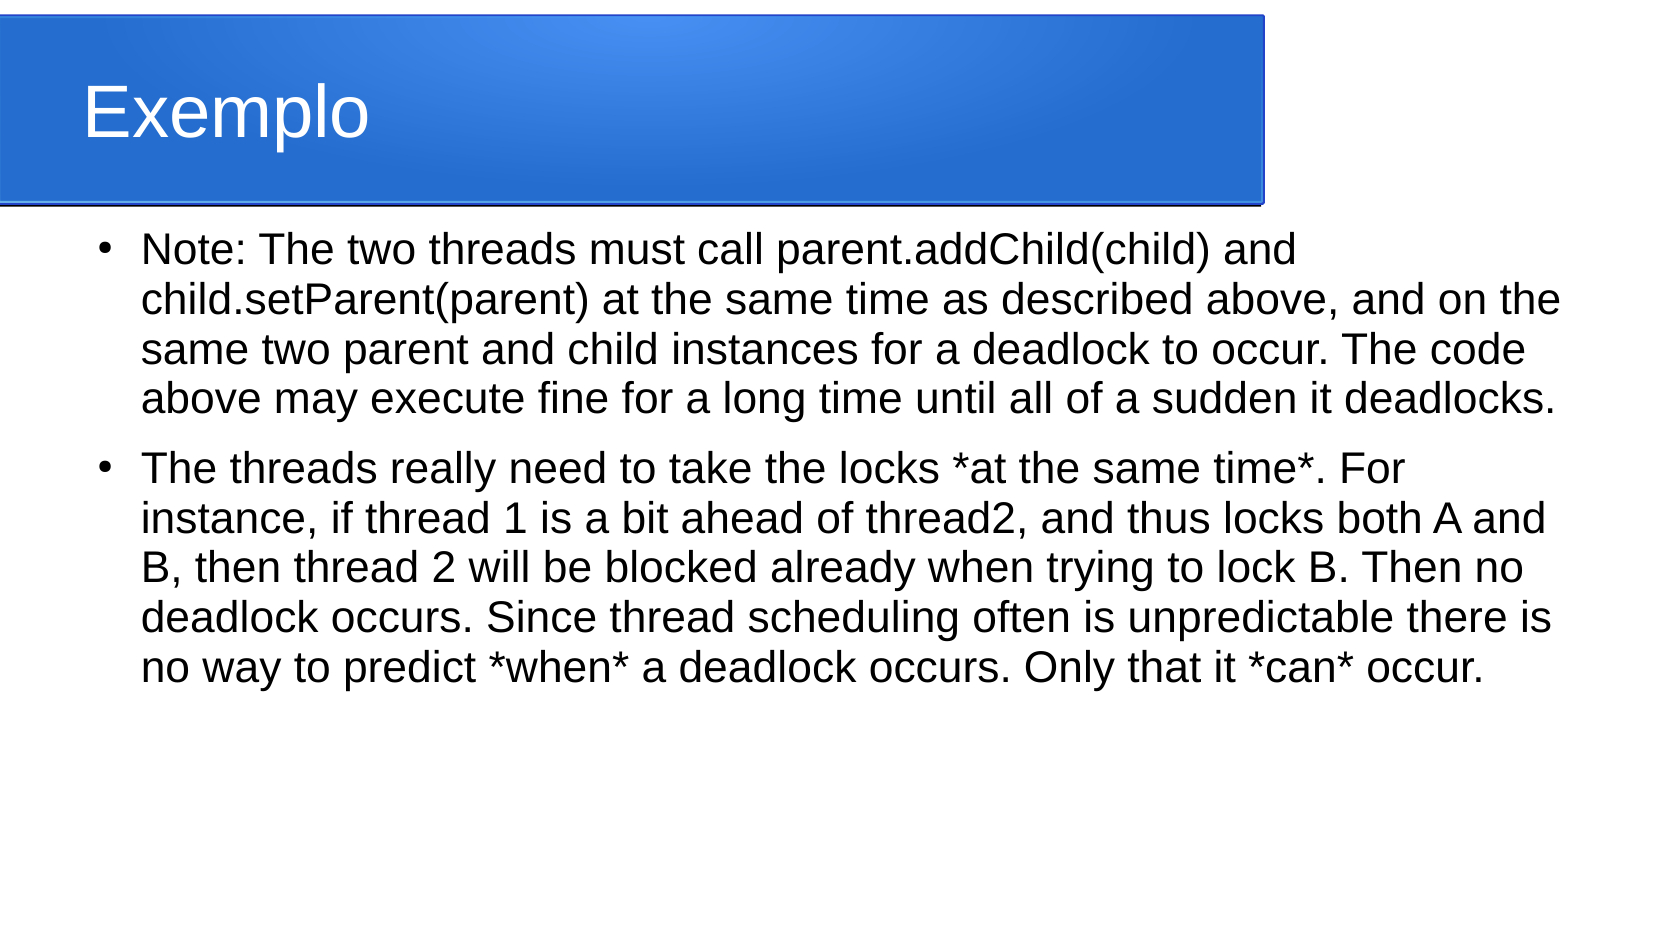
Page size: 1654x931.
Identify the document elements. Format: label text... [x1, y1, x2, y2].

list Note: The two threads must call parent.addChild(child) and child.setParent(parent) at the same time as described above, and on the same two parent and child instances for a deadlock to occur. The code above may execute fine for a long time until all of a sudden it deadlocks. The threads really need to take the locks *at the same time*. For instance, if thread 1 is a bit ahead of thread2, and thus locks both A and B, then thread 2 will be blocked already when trying to lock B. Then no deadlock occurs. Since thread scheduling often is unpredictable there is no way to predict *when* a deadlock occurs. Only that it *can* occur. [82, 224, 1571, 764]
title Exemplo [82, 35, 1235, 189]
